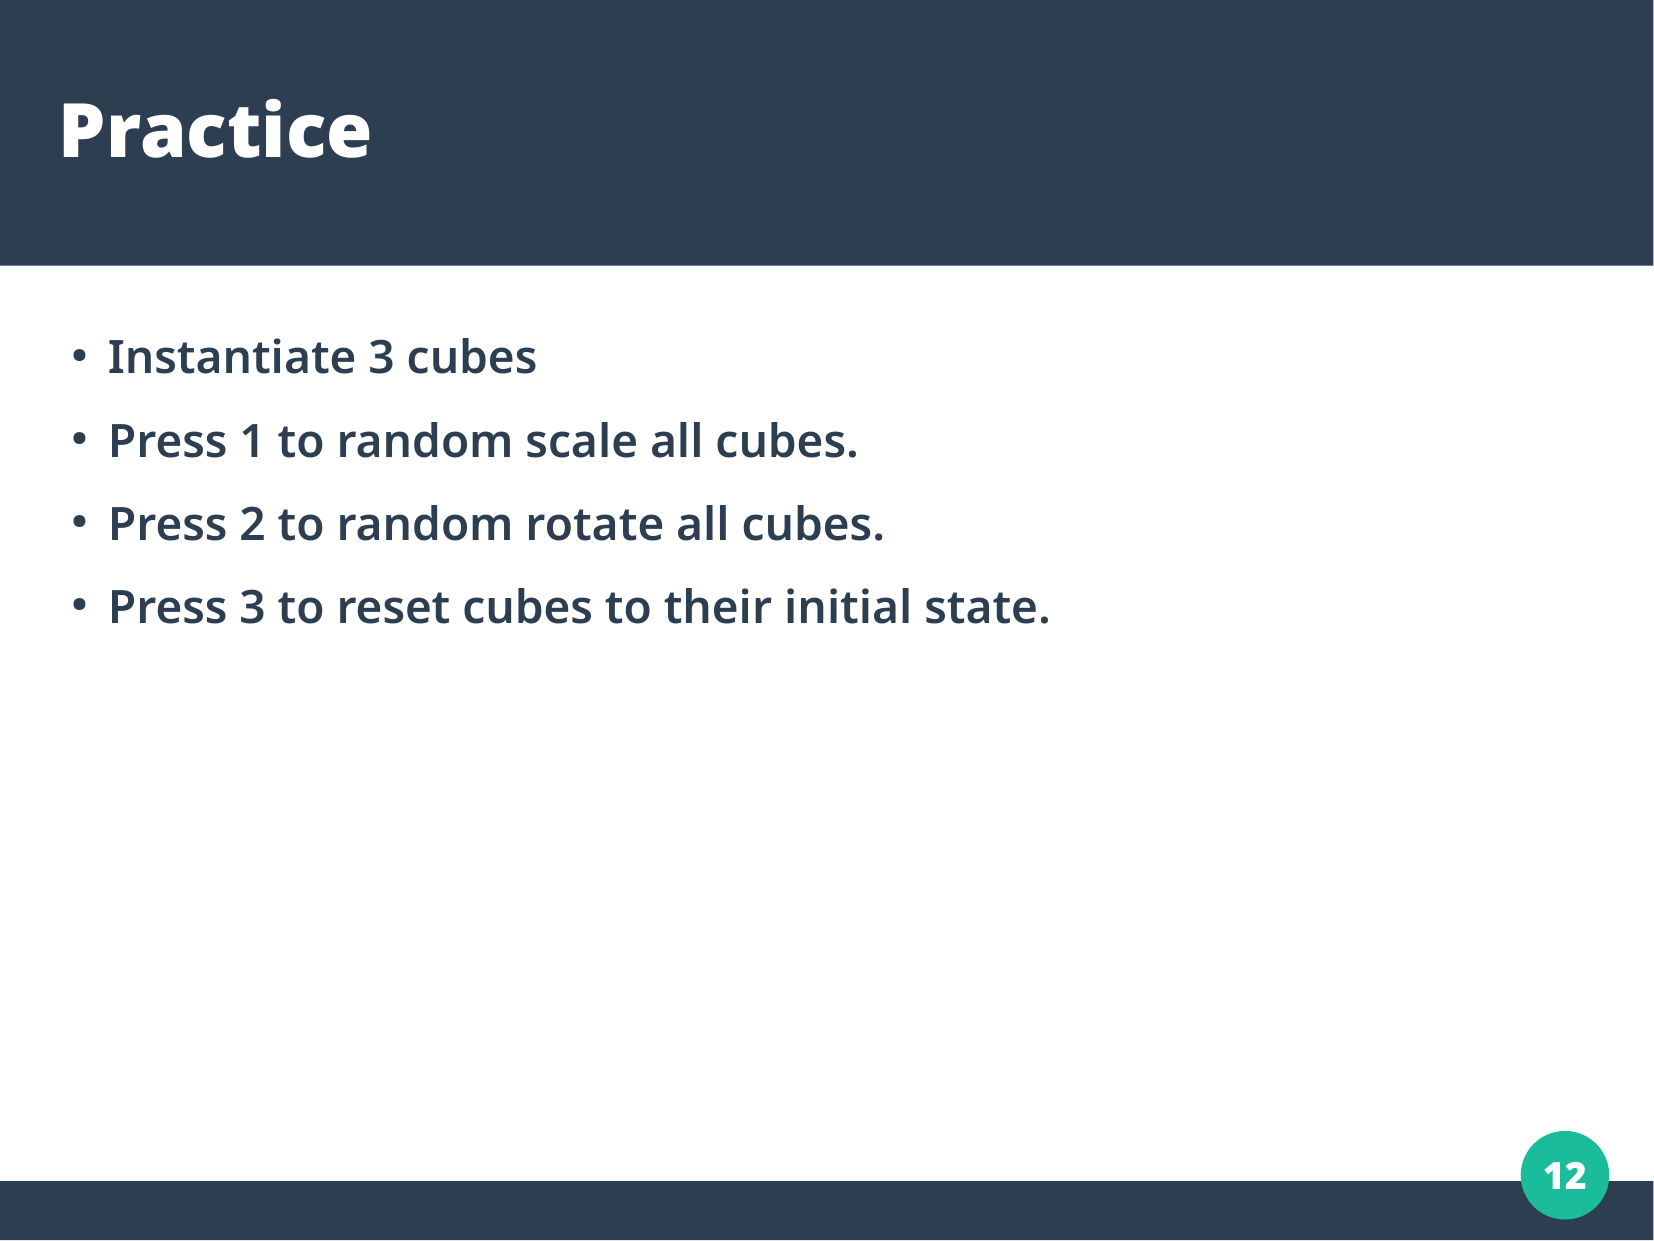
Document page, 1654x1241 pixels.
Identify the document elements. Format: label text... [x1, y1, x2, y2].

title Practice [59, 49, 1595, 207]
list Instantiate 3 cubes Press 1 to random scale all cubes. Press 2 to random rotate all cubes. Press 3 to reset cubes to their initial state. [59, 324, 1595, 638]
